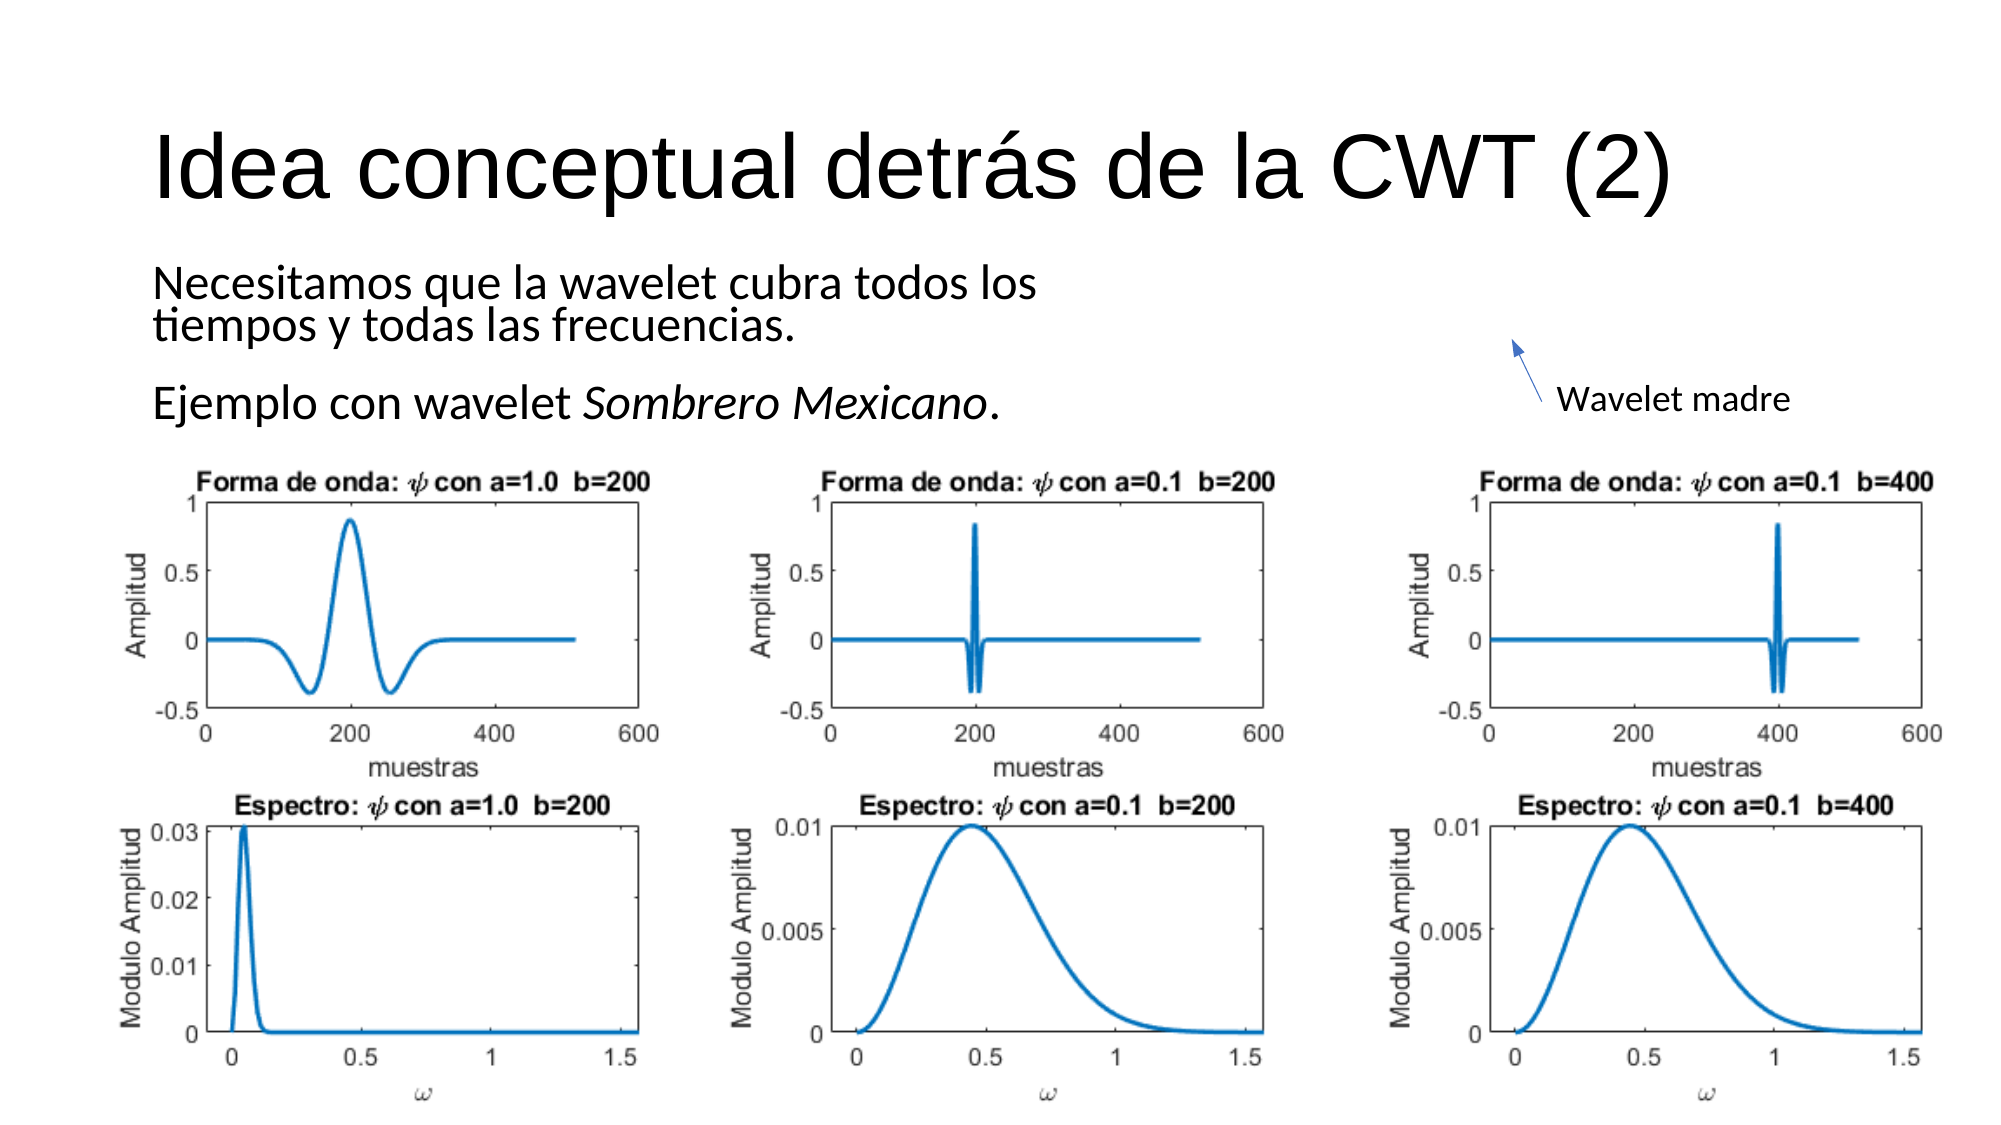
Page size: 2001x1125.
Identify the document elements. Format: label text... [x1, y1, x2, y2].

picture [720, 435, 1295, 1125]
text_box Ejemplo con wavelet Sombrero Mexicano. [137, 378, 1016, 435]
text_box Wavelet madre [1542, 378, 1807, 425]
picture [90, 435, 665, 1125]
title Idea conceptual detrás de la CWT (2) [137, 59, 1863, 278]
picture [1388, 435, 1963, 1125]
list Necesitamos que la wavelet cubra todos los tiempos y todas las frecuencias. [137, 258, 1149, 360]
